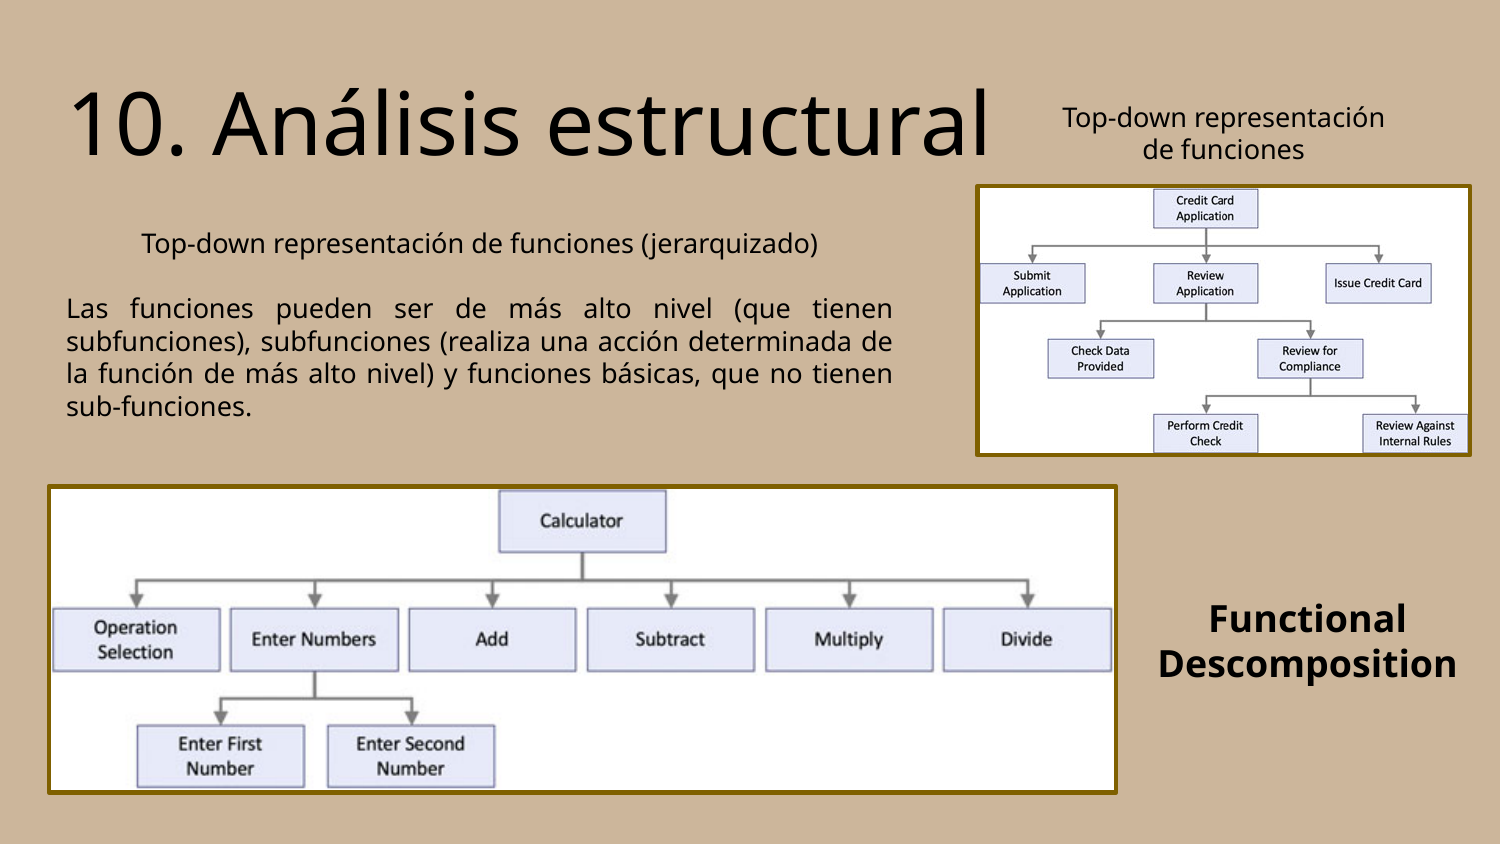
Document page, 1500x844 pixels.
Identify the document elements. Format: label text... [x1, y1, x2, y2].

text_box Top-down representación de funciones (jerarquizado) Las funciones pueden ser de más alto nivel (que tienen subfunciones), subfunciones (realiza una acción determinada de la función de más alto nivel) y funciones básicas, que no tienen sub-funciones. [51, 216, 908, 464]
picture [979, 188, 1468, 453]
text_box Top-down representación de funciones [1041, 109, 1406, 189]
text_box Functional Descomposition [1138, 594, 1478, 731]
title 10. Análisis estructural [51, 51, 1449, 189]
picture [51, 488, 1114, 790]
